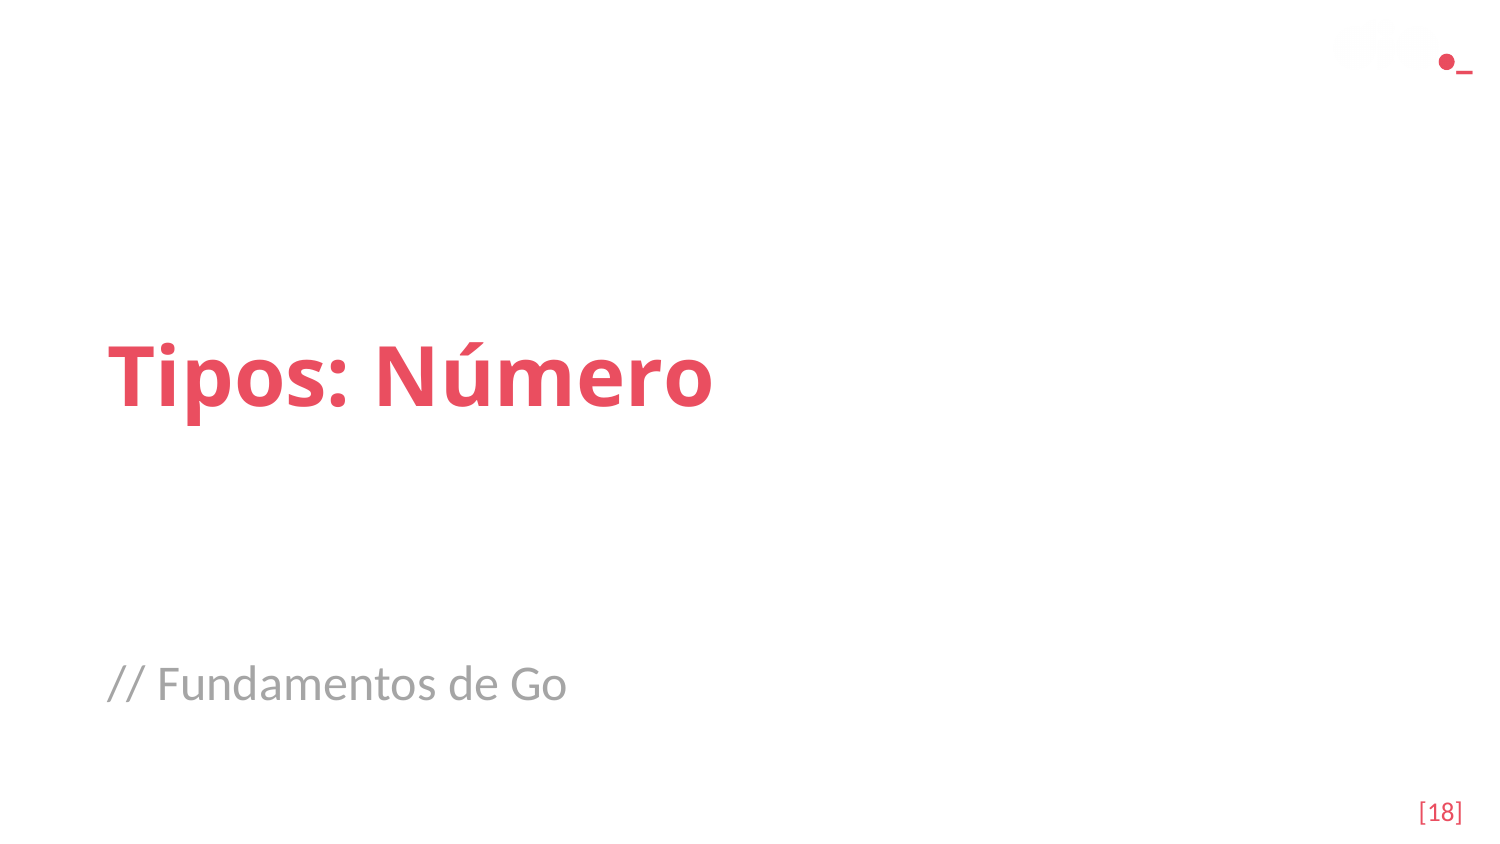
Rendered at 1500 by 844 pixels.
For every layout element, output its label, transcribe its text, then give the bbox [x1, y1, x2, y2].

slide_number [18] [1403, 779, 1494, 844]
picture [1333, 19, 1473, 75]
text_box // Fundamentos de Go [92, 635, 1309, 701]
text_box Tipos: Número [92, 292, 1309, 558]
